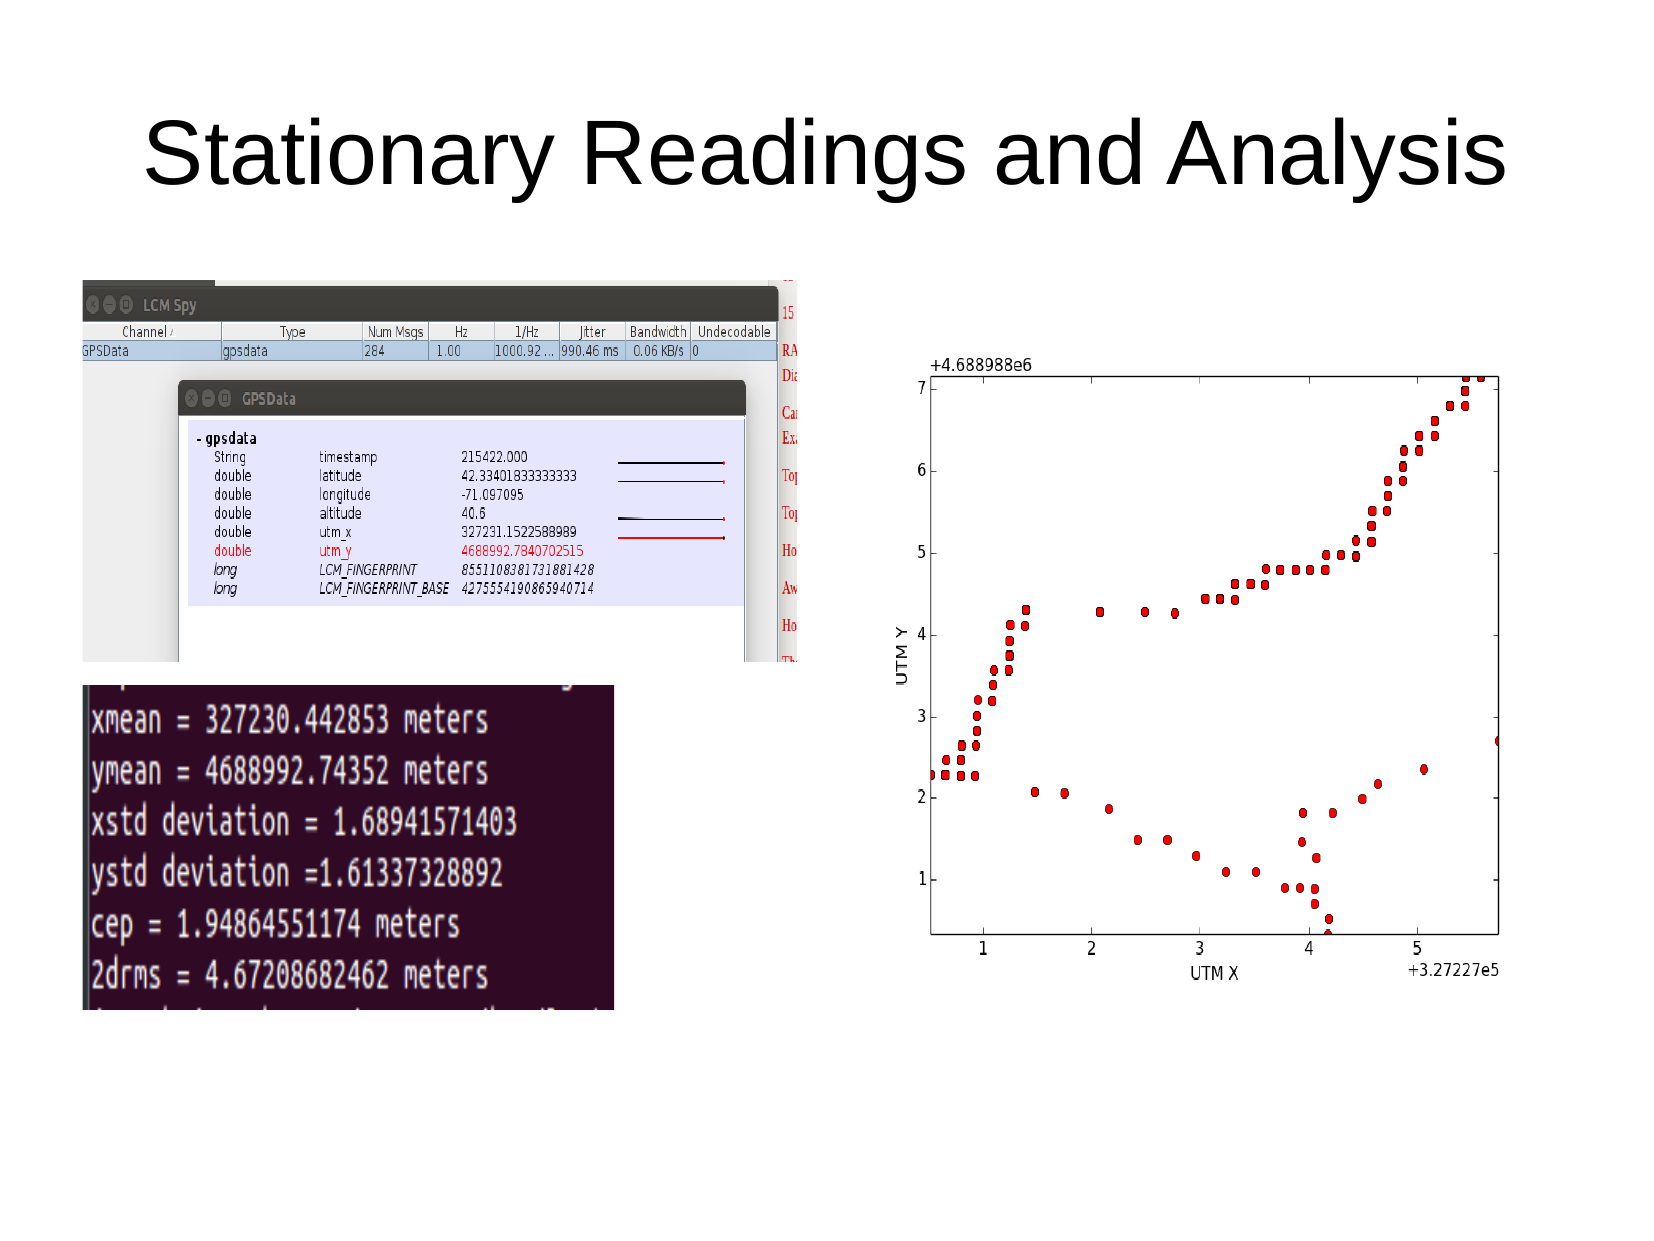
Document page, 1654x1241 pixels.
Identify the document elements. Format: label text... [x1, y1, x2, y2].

title Stationary Readings and Analysis [82, 49, 1571, 257]
picture [82, 280, 798, 662]
picture [82, 685, 615, 1010]
picture [838, 307, 1571, 1004]
